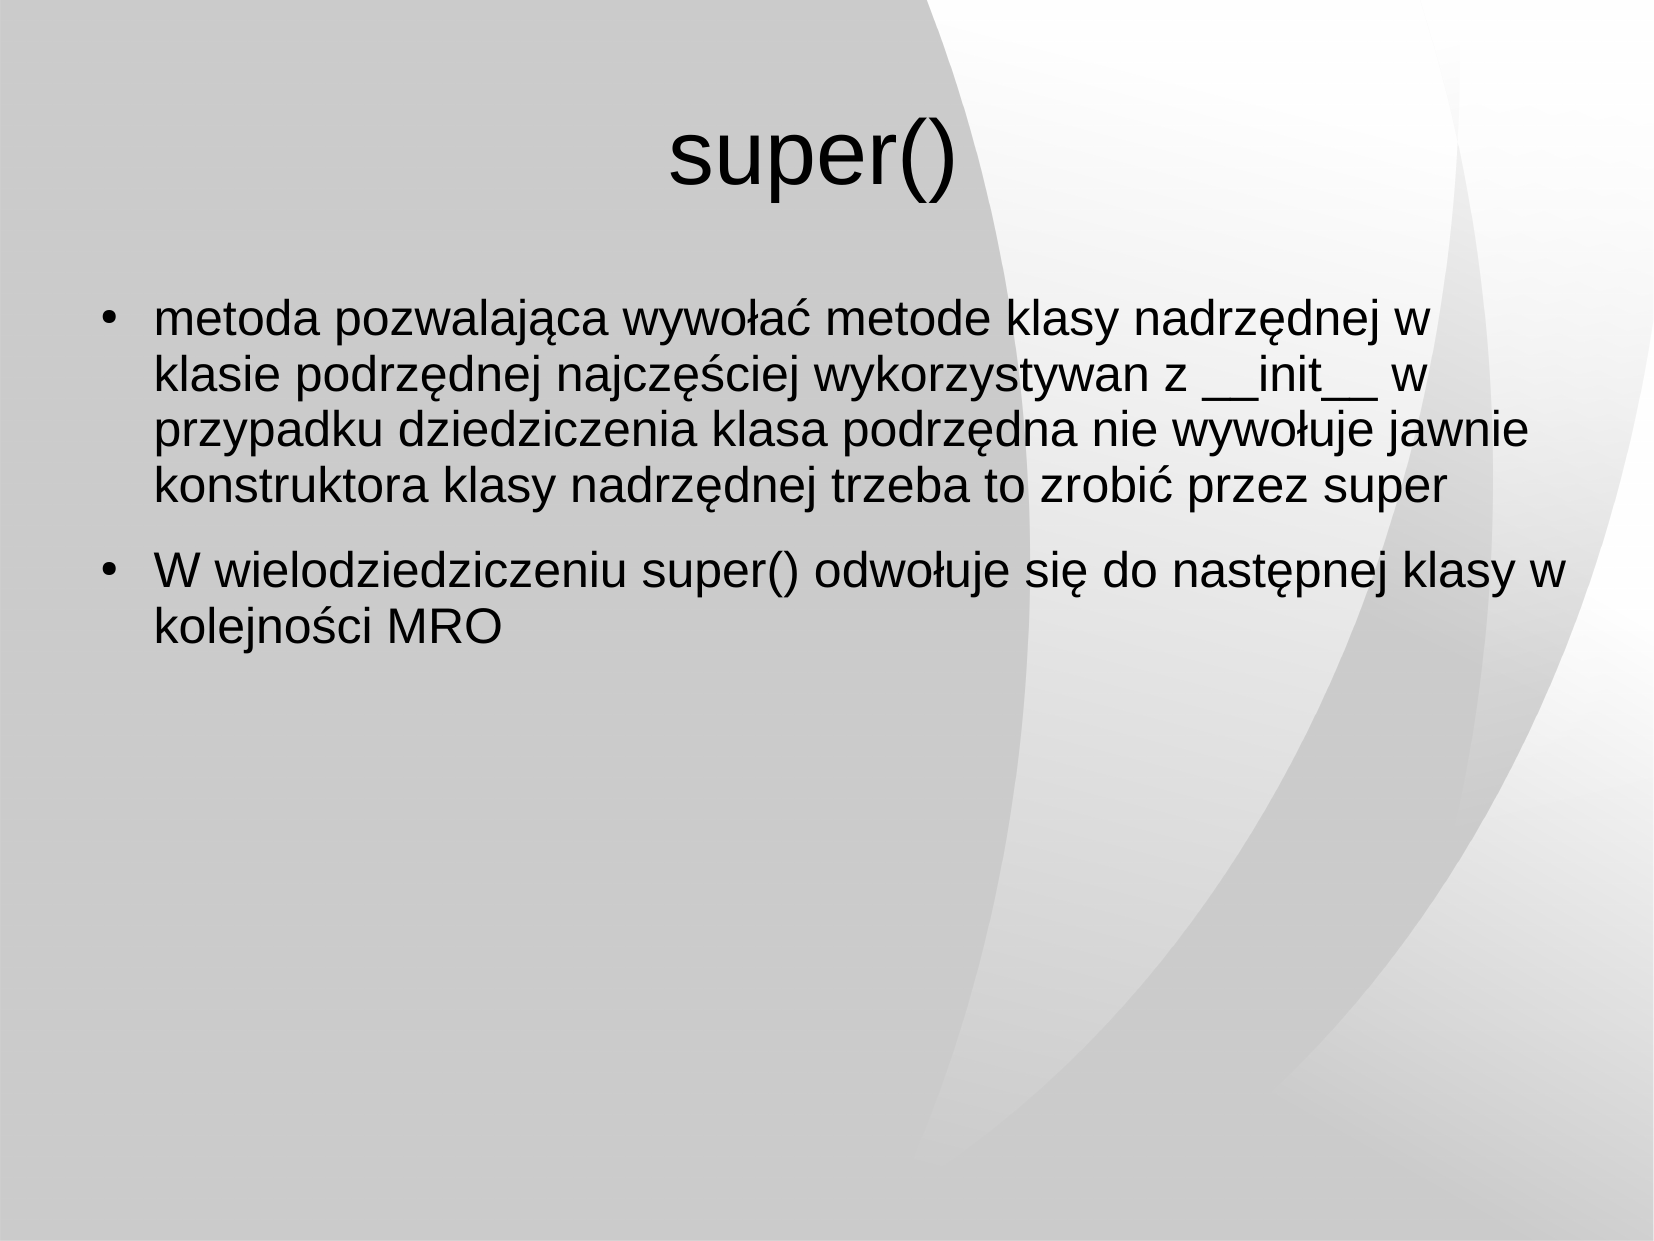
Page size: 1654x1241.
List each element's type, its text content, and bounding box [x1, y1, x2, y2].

list metoda pozwalająca wywołać metode klasy nadrzędnej w klasie podrzędnej najczęściej wykorzystywan z __init__ w przypadku dziedziczenia klasa podrzędna nie wywołuje jawnie konstruktora klasy nadrzędnej trzeba to zrobić przez super W wielodziedziczeniu super() odwołuje się do następnej klasy w kolejności MRO [82, 290, 1571, 1109]
picture [0, 0, 1654, 1241]
title super() [82, 49, 1571, 257]
